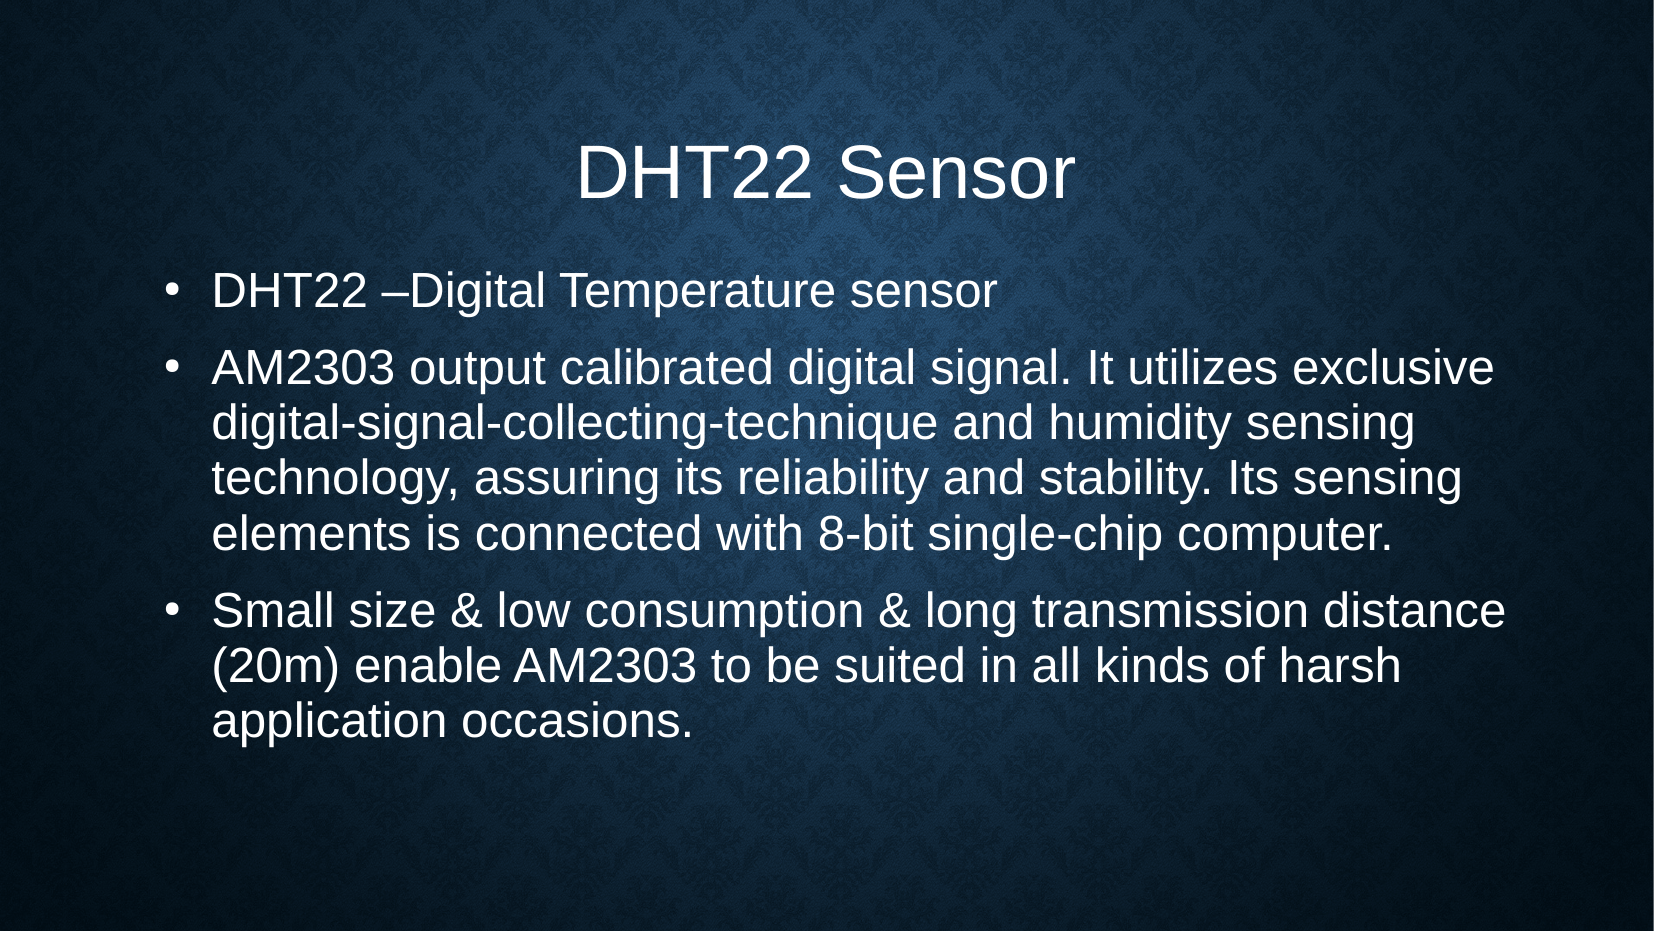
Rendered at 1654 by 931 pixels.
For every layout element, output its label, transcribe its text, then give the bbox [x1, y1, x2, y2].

list DHT22 –Digital Temperature sensor AM2303 output calibrated digital signal. It utilizes exclusive digital-signal-collecting-technique and humidity sensing technology, assuring its reliability and stability. Its sensing elements is connected with 8-bit single-chip computer. Small size & low consumption & long transmission distance (20m) enable AM2303 to be suited in all kinds of harsh application occasions. [147, 262, 1571, 757]
title DHT22 Sensor [123, 82, 1528, 263]
picture [0, 0, 1654, 931]
